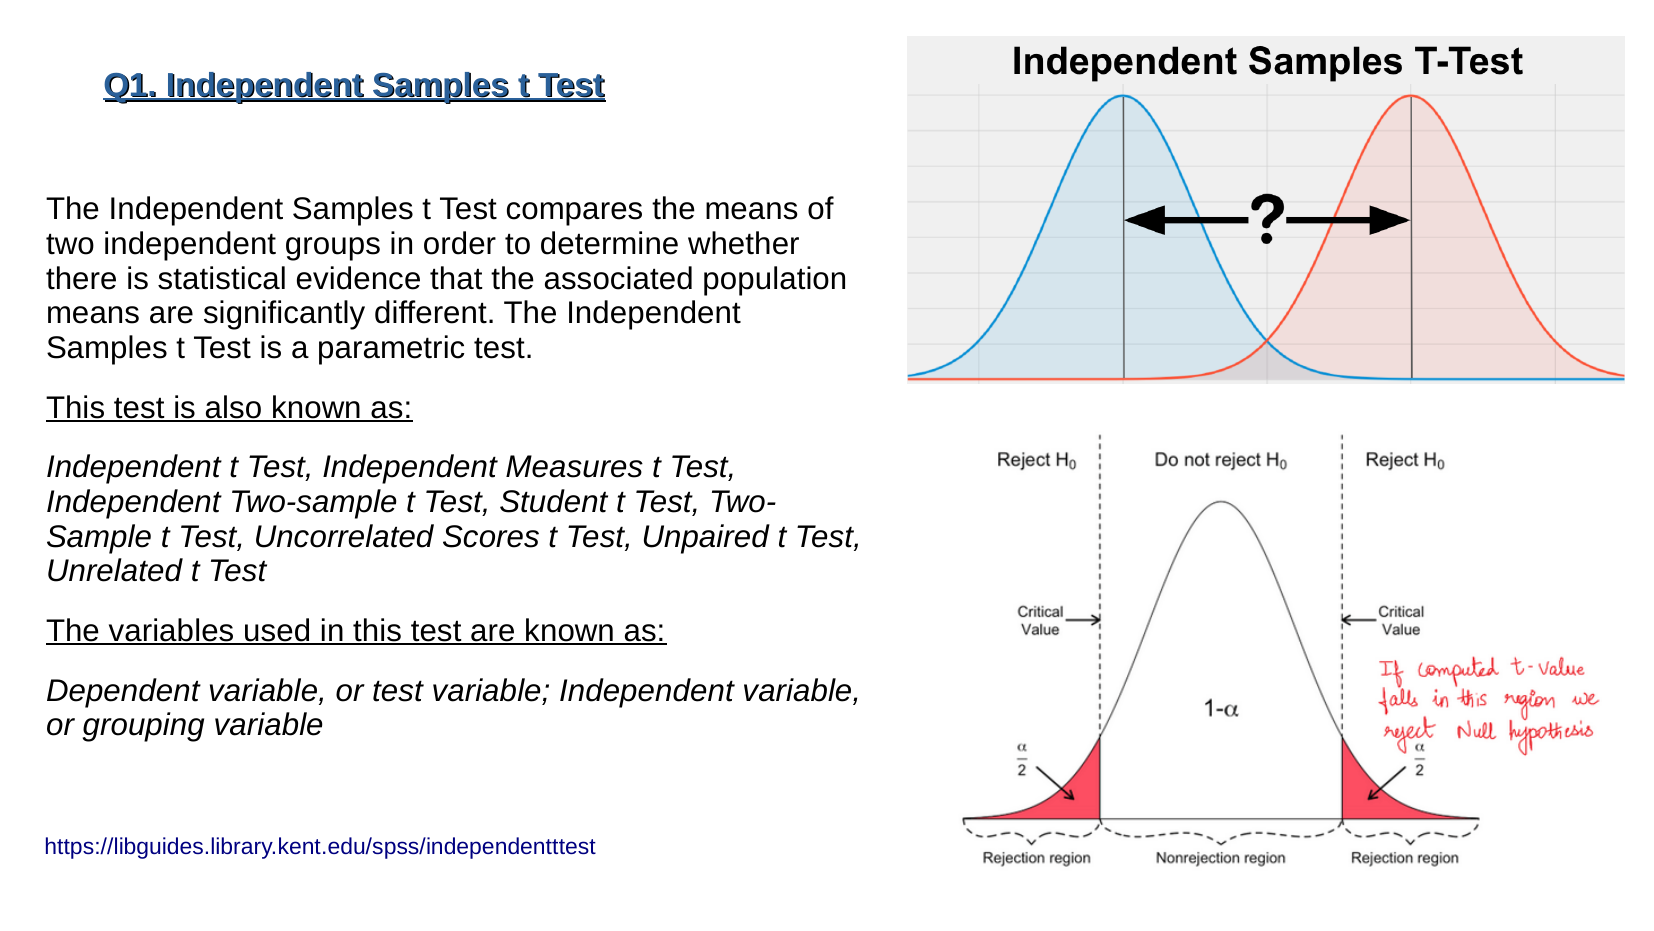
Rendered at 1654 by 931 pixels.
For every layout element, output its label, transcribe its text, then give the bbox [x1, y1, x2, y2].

text_box The Independent Samples t Test compares the means of two independent groups in order to determine whether there is statistical evidence that the associated population means are significantly different. The Independent Samples t Test is a parametric test. This test is also known as: Independent t Test, Independent Measures t Test, Independent Two-sample t Test, Student t Test, Two-Sample t Test, Uncorrelated Scores t Test, Unpaired t Test, Unrelated t Test The variables used in this test are known as: Dependent variable, or test variable; Independent variable, or grouping variable [31, 184, 886, 798]
picture [944, 415, 1611, 886]
text_box Q1. Independent Samples t Test [88, 59, 685, 111]
text_box https://libguides.library.kent.edu/spss/independentttest [29, 826, 944, 884]
picture [907, 36, 1625, 384]
